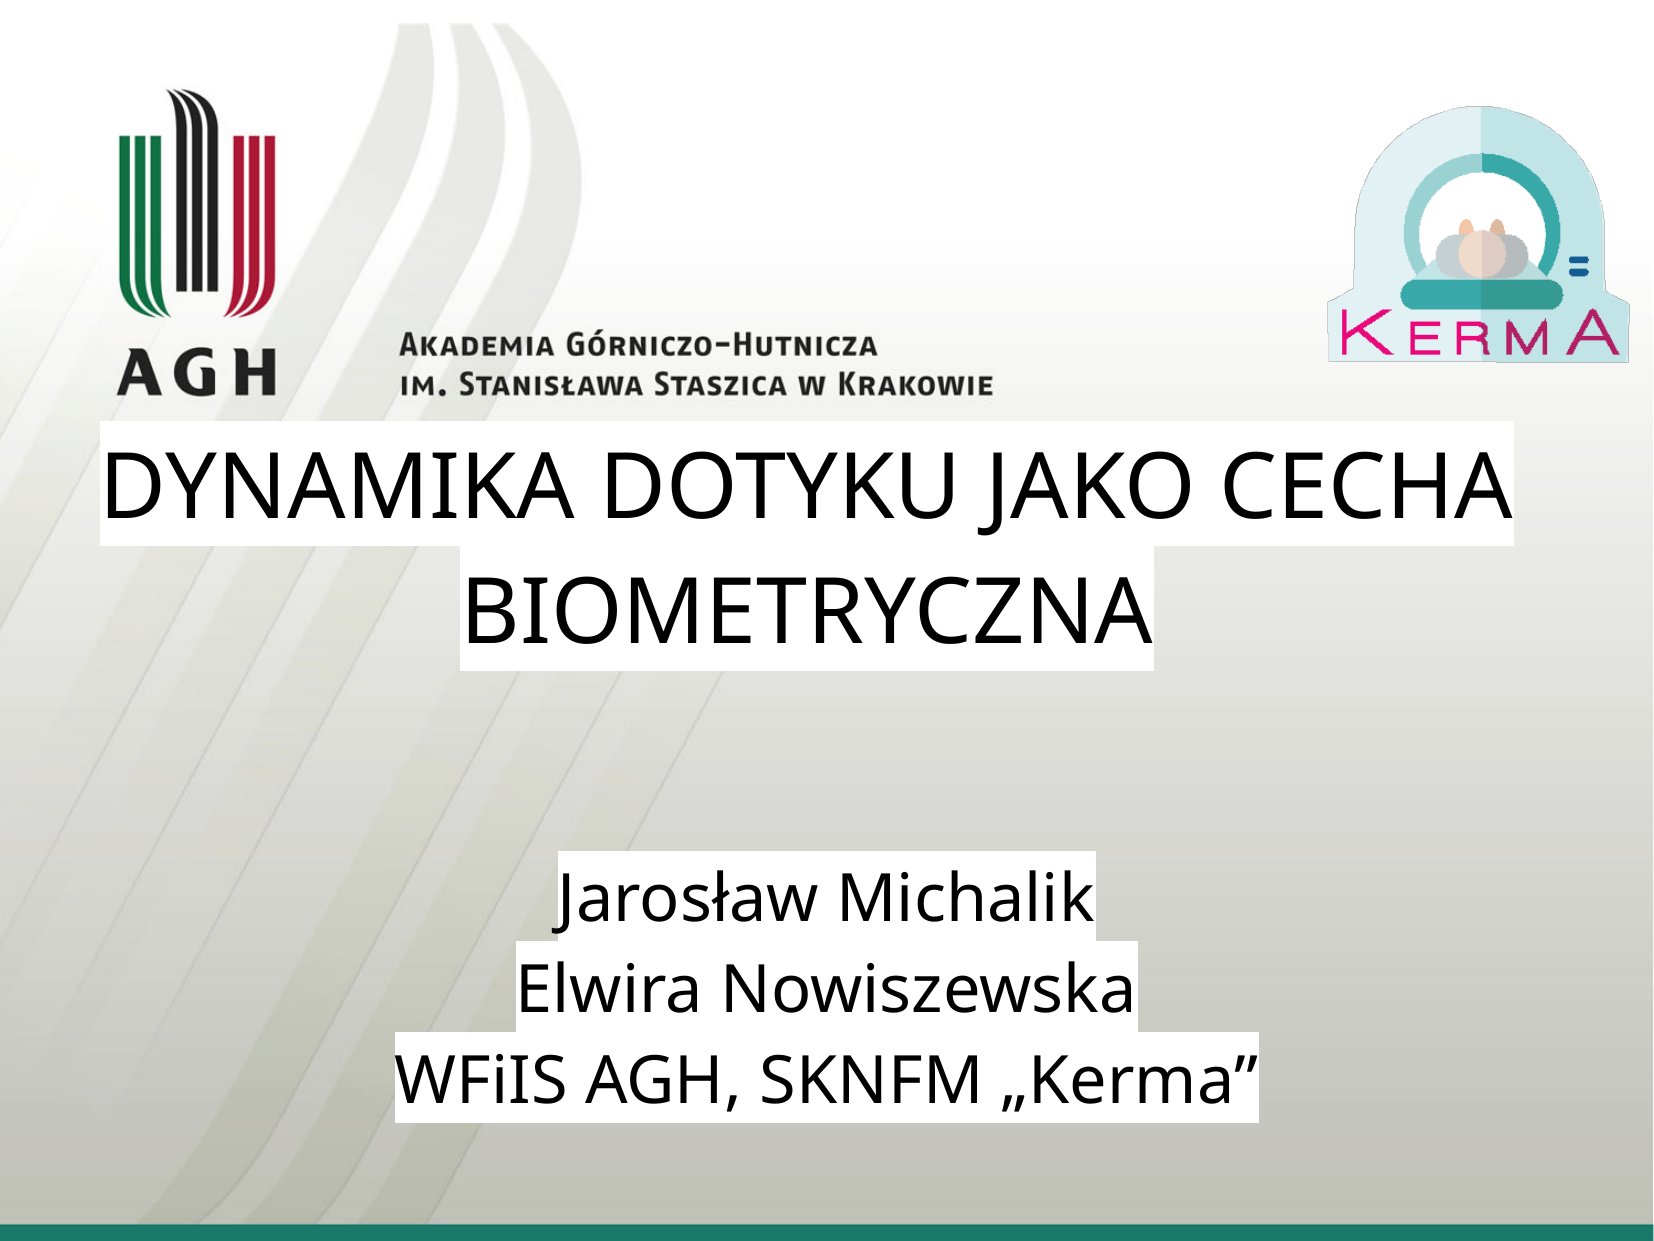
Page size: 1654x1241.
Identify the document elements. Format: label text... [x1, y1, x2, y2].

picture [0, 23, 1654, 1241]
title DYNAMIKA DOTYKU JAKO CECHA BIOMETRYCZNA [63, 439, 1552, 654]
subtitle Jarosław Michalik Elwira Nowiszewska WFiIS AGH, SKNFM „Kerma” [82, 627, 1571, 1241]
